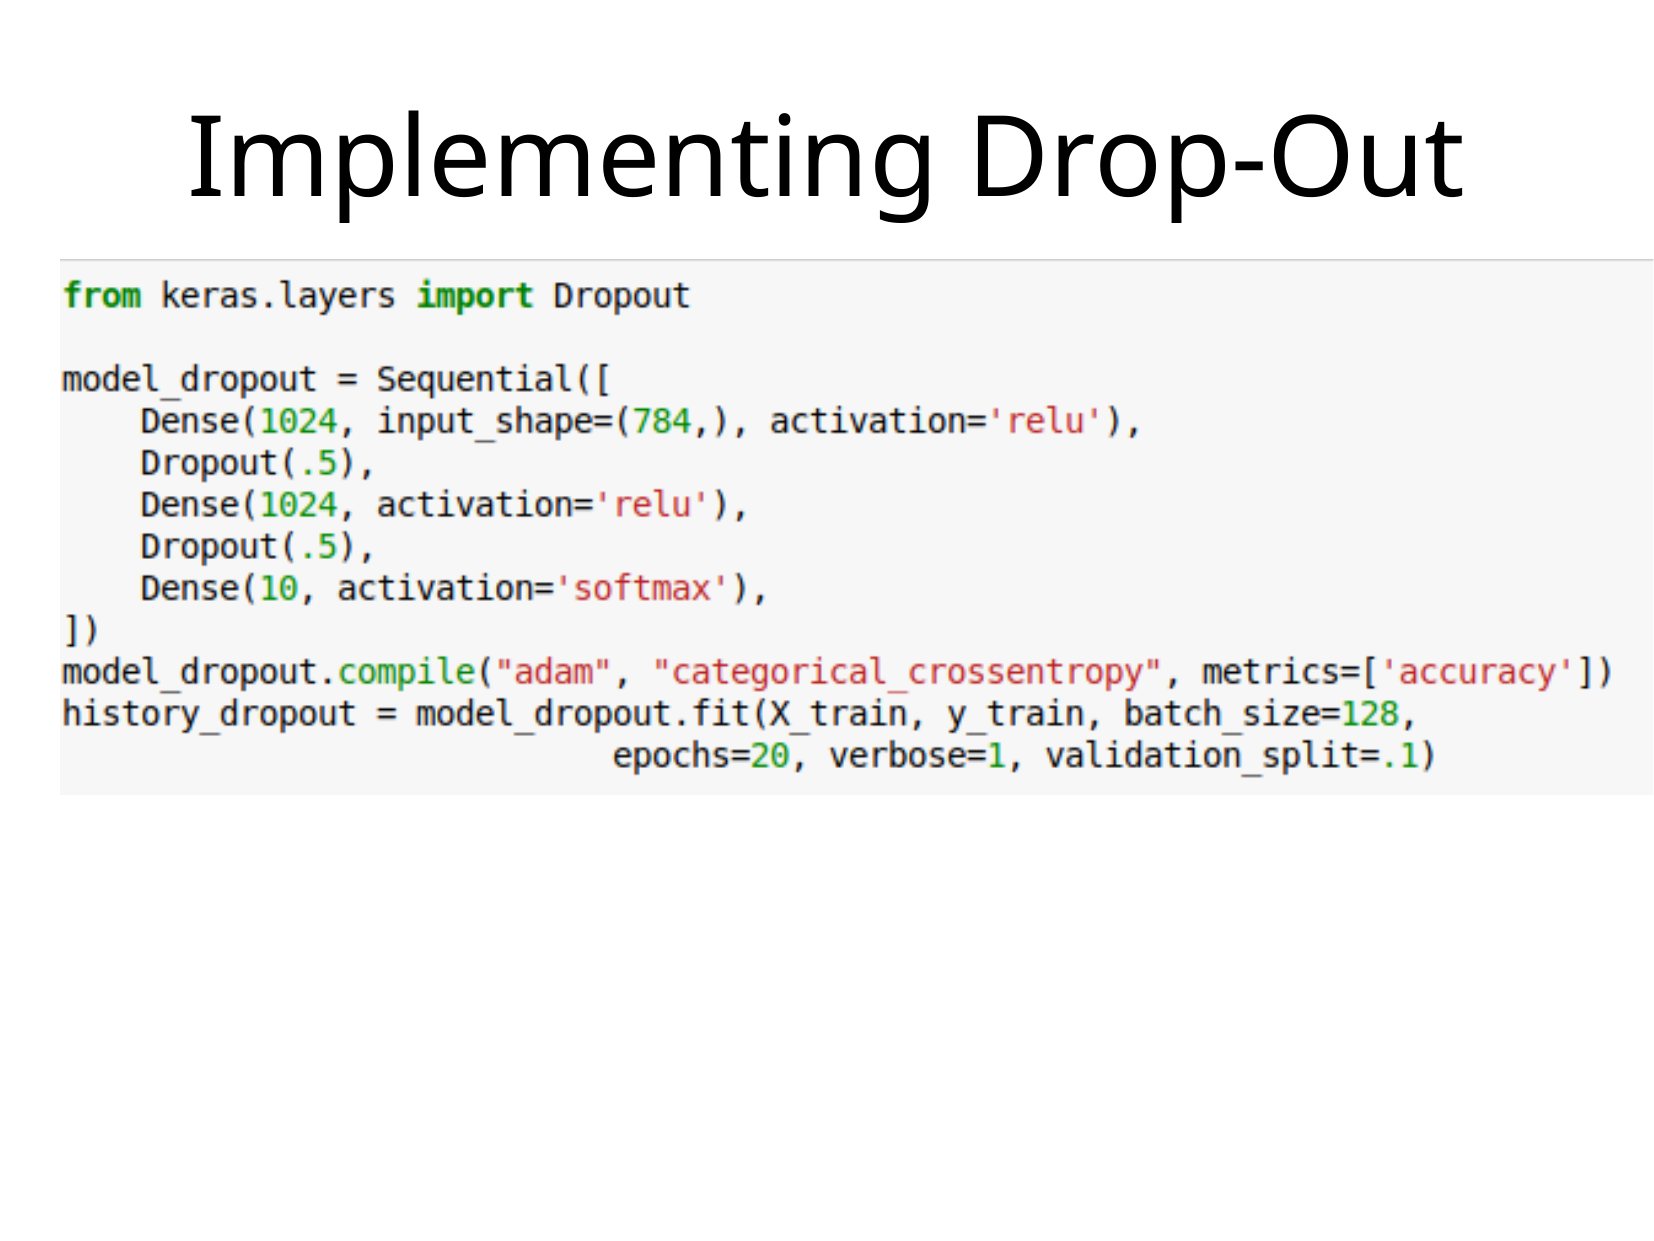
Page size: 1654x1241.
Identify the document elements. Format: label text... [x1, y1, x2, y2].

picture [60, 259, 1654, 796]
title Implementing Drop-Out [82, 49, 1571, 257]
